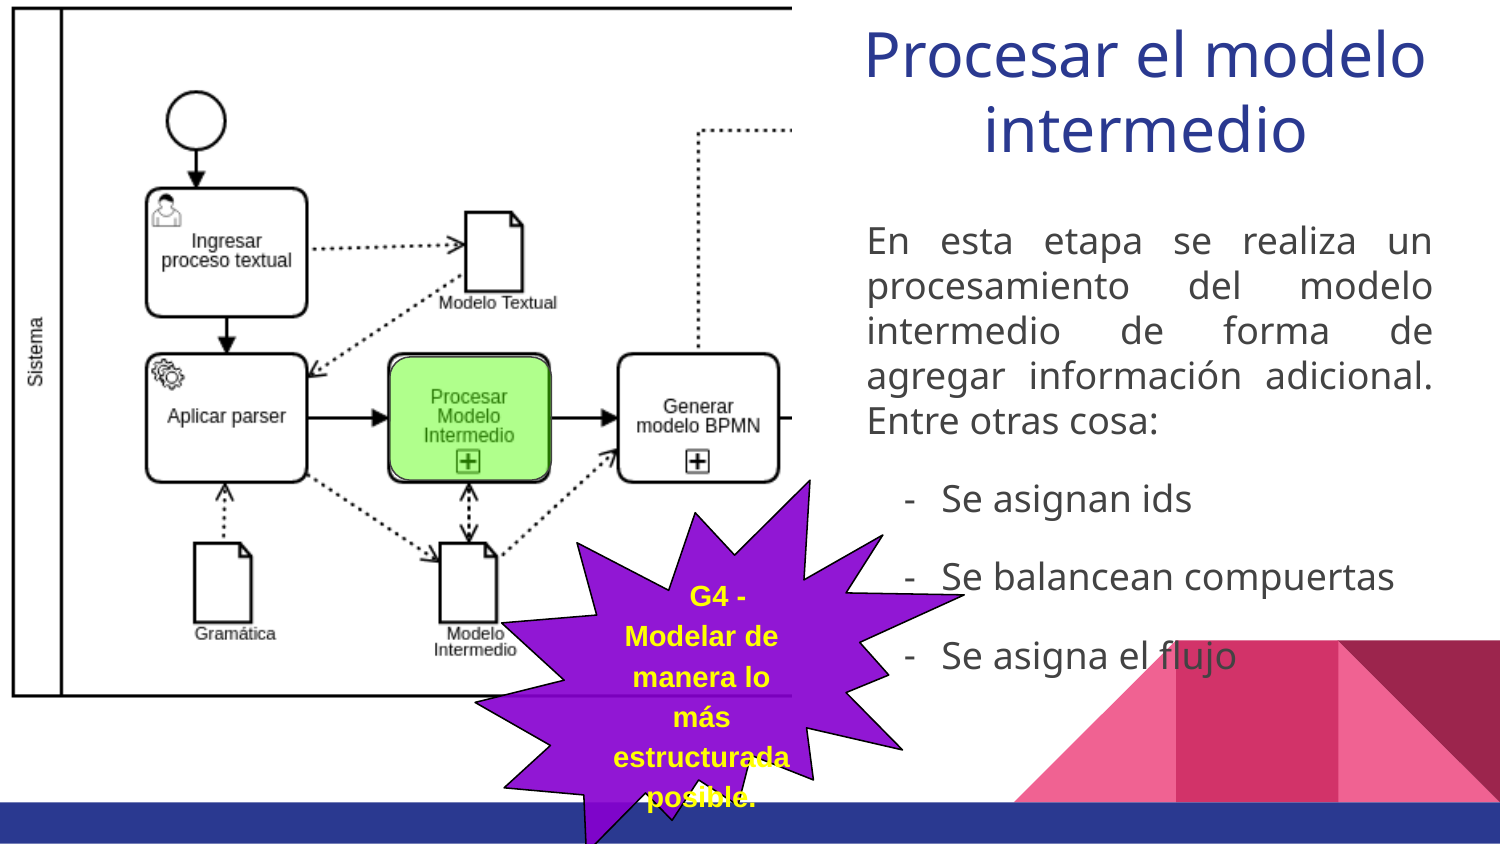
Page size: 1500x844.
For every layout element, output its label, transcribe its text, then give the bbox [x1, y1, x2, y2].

title Procesar el modelo intermedio [791, 0, 1500, 100]
picture [4, 0, 792, 750]
text_box [389, 356, 552, 481]
text_box G4 - Modelar de manera lo más estructurada posible. [475, 480, 851, 844]
list En esta etapa se realiza un procesamiento del modelo intermedio de forma de agregar información adicional. Entre otras cosa: Se asignan ids Se balancean compuertas Se asigna el flujo [851, 201, 1449, 750]
